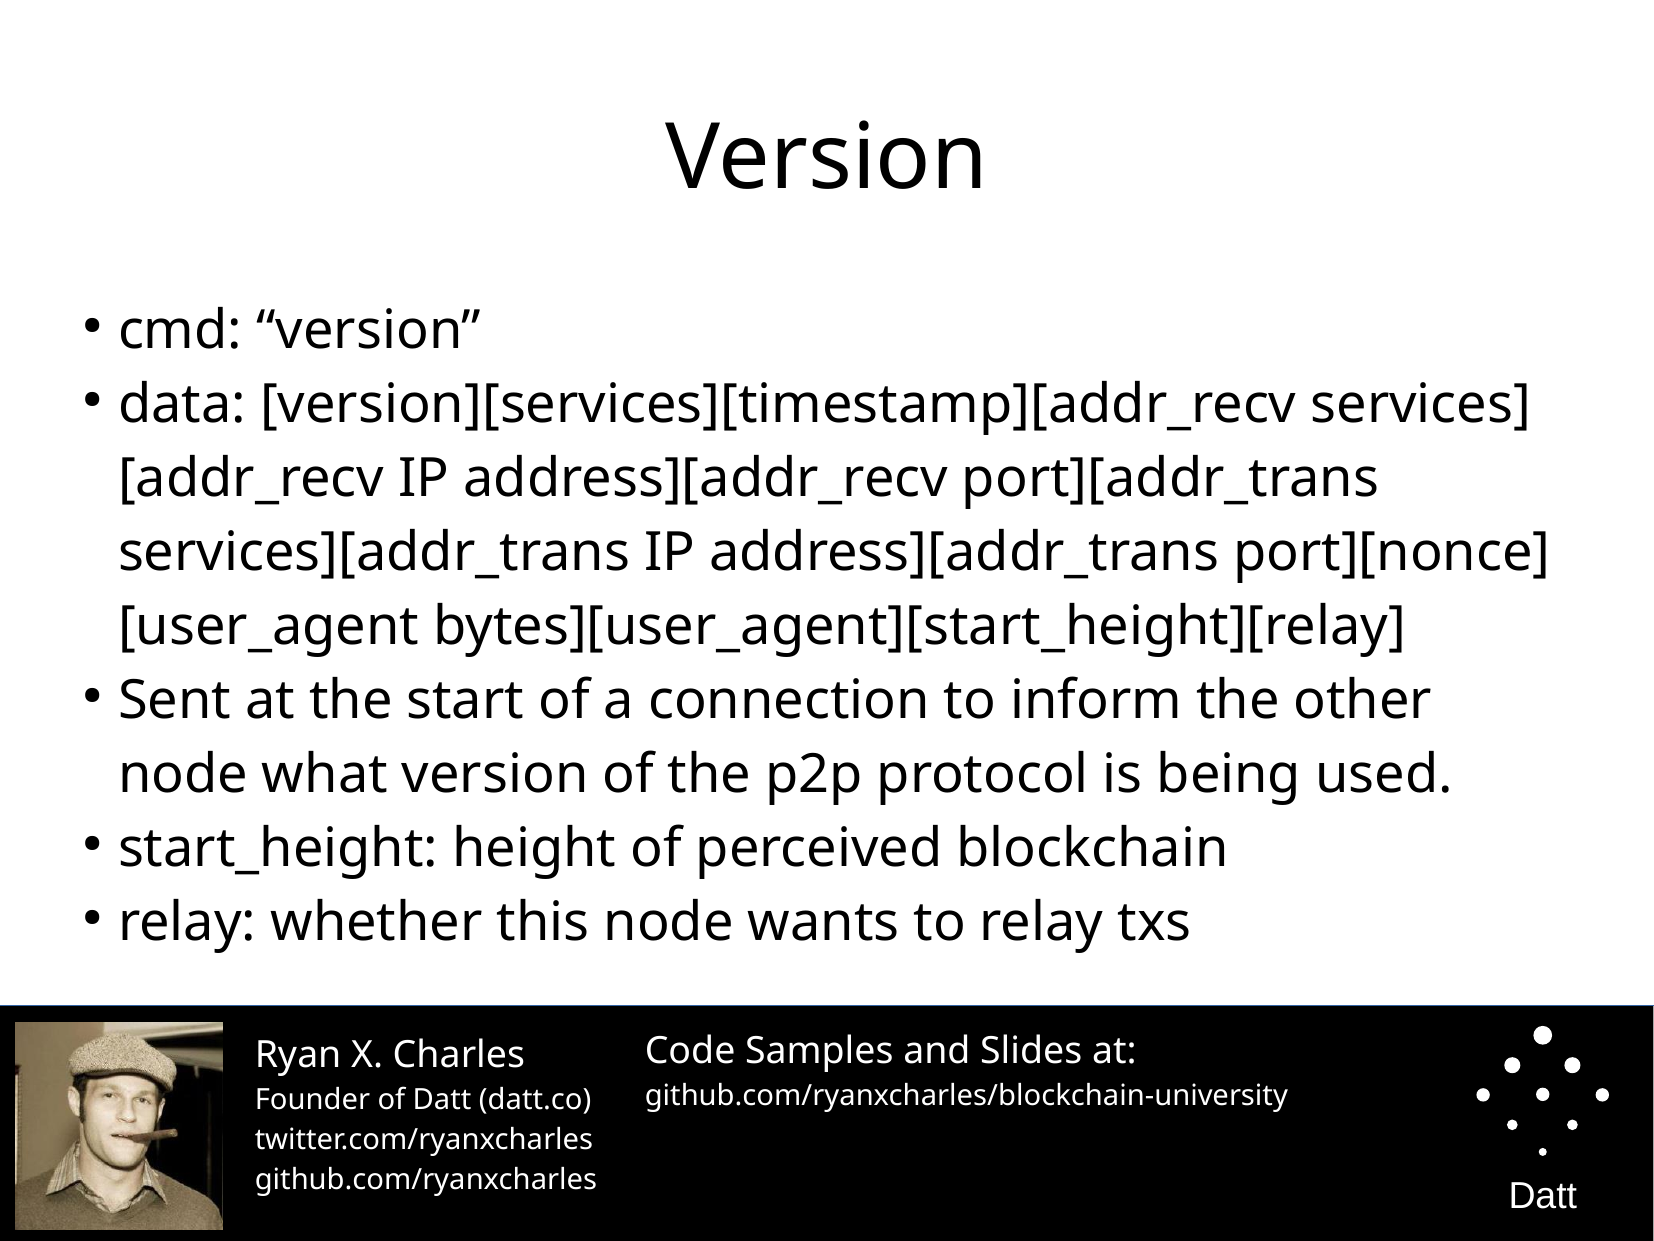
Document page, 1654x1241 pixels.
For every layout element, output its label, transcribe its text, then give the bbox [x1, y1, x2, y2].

title Version [82, 49, 1571, 257]
text_box Ryan X. Charles Founder of Datt (datt.co) twitter.com/ryanxcharles github.com/ryanxcharles [240, 1020, 976, 1241]
subtitle cmd: “version” data: [version][services][timestamp][addr_recv services][addr_recv IP address][addr_recv port][addr_trans services][addr_trans IP address][addr_trans port][nonce][user_agent bytes][user_agent][start_height][relay] Sent at the start of a connection to inform the other node what version of the p2p protocol is being used. start_height: height of perceived blockchain relay: whether this node wants to relay txs [82, 290, 1571, 1005]
text_box Code Samples and Slides at: github.com/ryanxcharles/blockchain-university [630, 1015, 1403, 1156]
picture [1475, 1023, 1611, 1159]
text_box Datt [1452, 1167, 1633, 1241]
picture [15, 1022, 223, 1231]
text_box [0, 1005, 1654, 1241]
